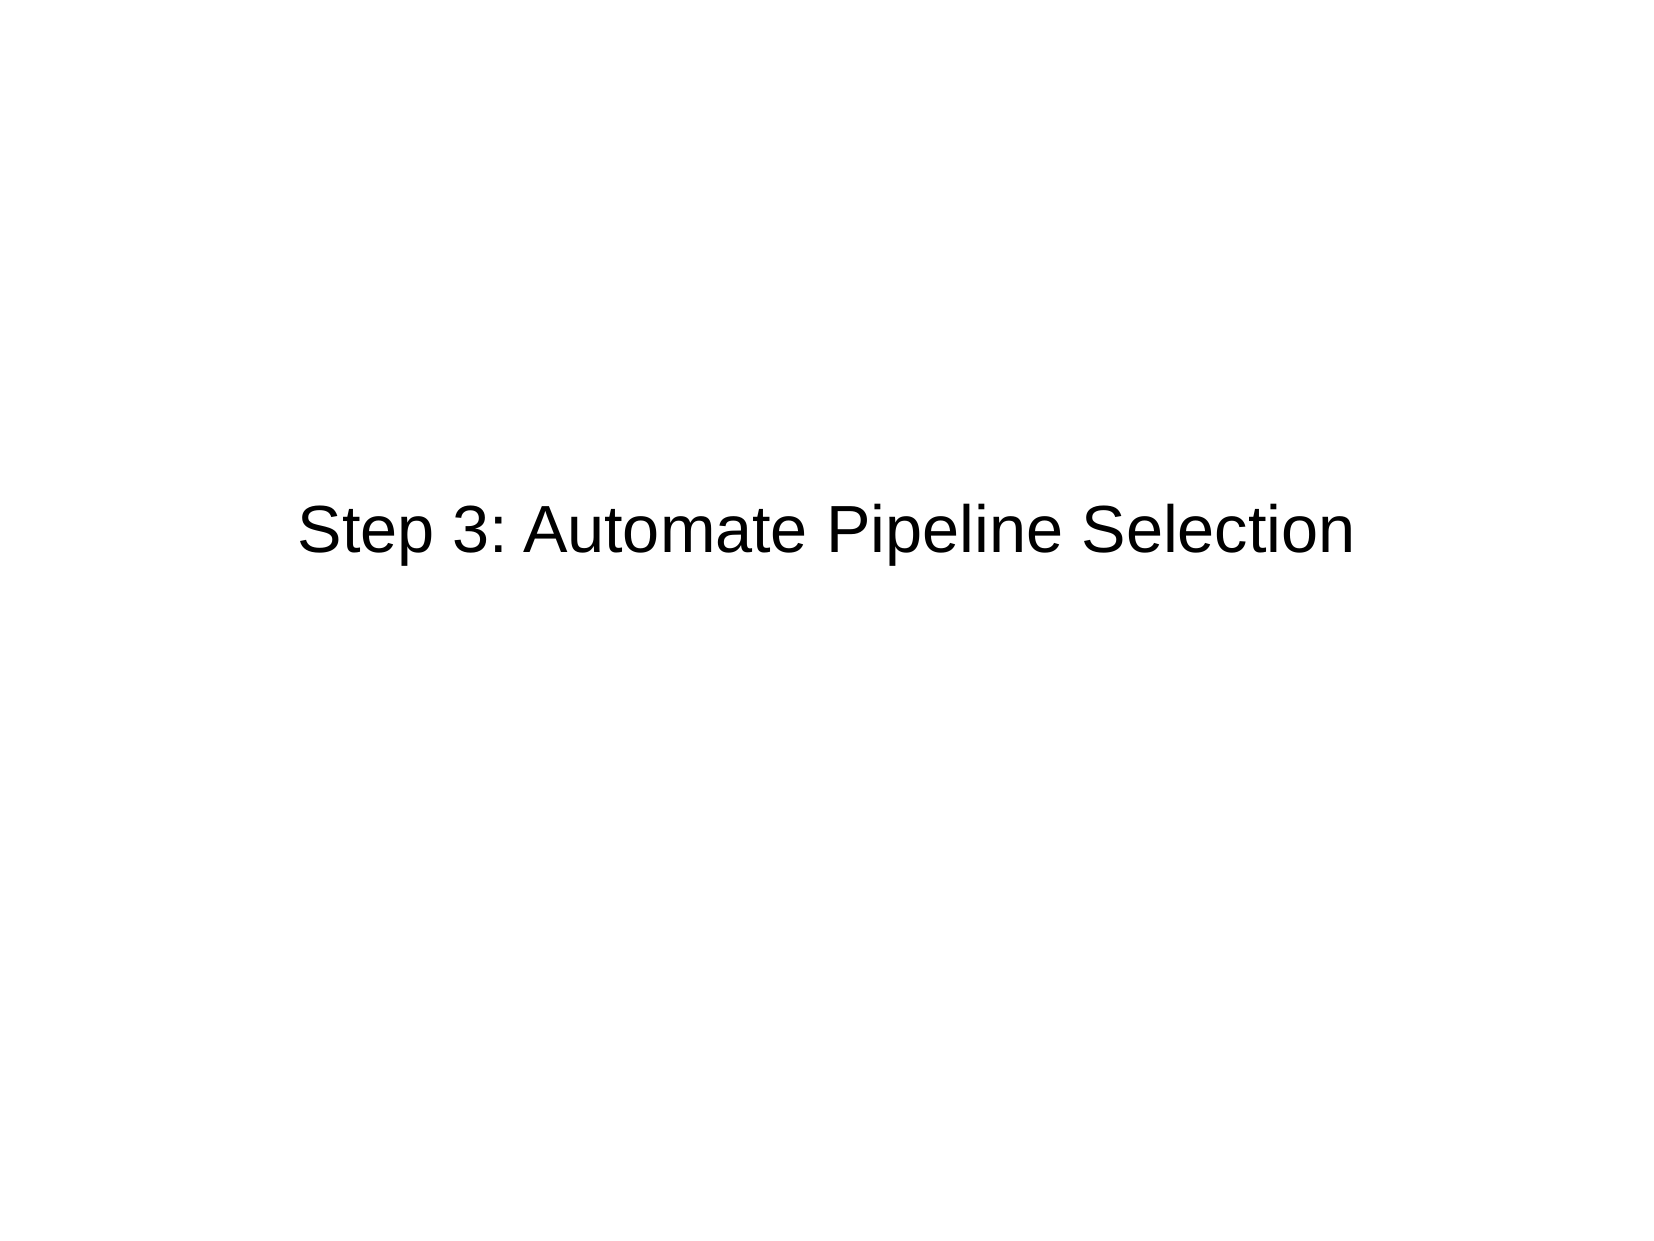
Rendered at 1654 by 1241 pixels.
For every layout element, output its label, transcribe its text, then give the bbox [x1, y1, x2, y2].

subtitle Step 3: Automate Pipeline Selection [82, 49, 1571, 1010]
